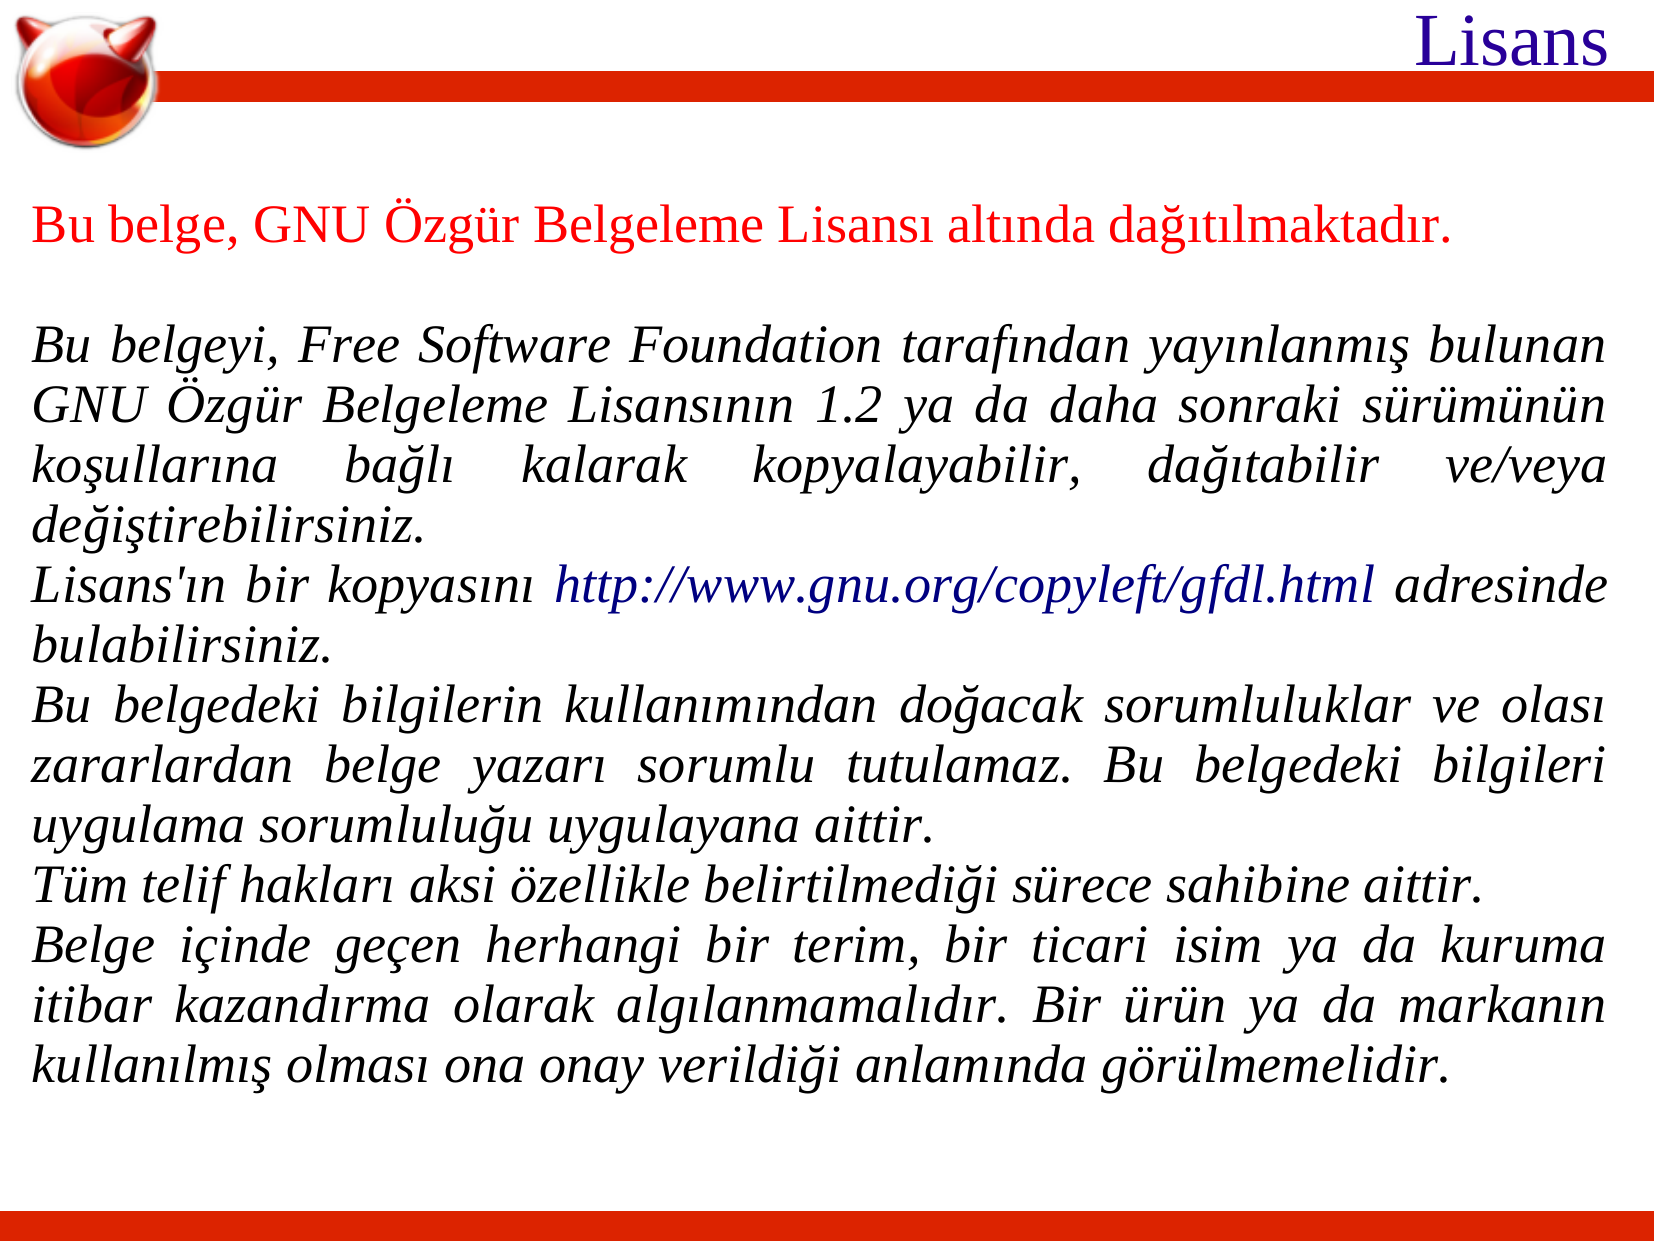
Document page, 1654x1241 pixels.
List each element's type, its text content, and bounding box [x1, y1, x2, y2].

picture [10, 11, 165, 153]
text_box Lisans [714, 0, 1648, 83]
text_box [0, 1211, 1654, 1241]
text_box [165, 71, 1654, 102]
text_box Bu belge, GNU Özgür Belgeleme Lisansı altında dağıtılmaktadır. Bu belgeyi, Free Software Foundation tarafından yayınlanmış bulunan GNU Özgür Belgeleme Lisansının 1.2 ya da daha sonraki sürümünün koşullarına bağlı kalarak kopyalayabilir, dağıtabilir ve/veya değiştirebilirsiniz. Lisans'ın bir kopyasını http://www.gnu.org/copyleft/gfdl.html adresinde bulabilirsiniz. Bu belgedeki bilgilerin kullanımından doğacak sorumluluklar ve olası zararlardan belge yazarı sorumlu tutulamaz. Bu belgedeki bilgileri uygulama sorumluluğu uygulayana aittir. Tüm telif hakları aksi özellikle belirtilmediği sürece sahibine aittir. Belge içinde geçen herhangi bir terim, bir ticari isim ya da kuruma itibar kazandırma olarak algılanmamalıdır. Bir ürün ya da markanın kullanılmış olması ona onay verildiği anlamında görülmemelidir. [31, 194, 1609, 1100]
